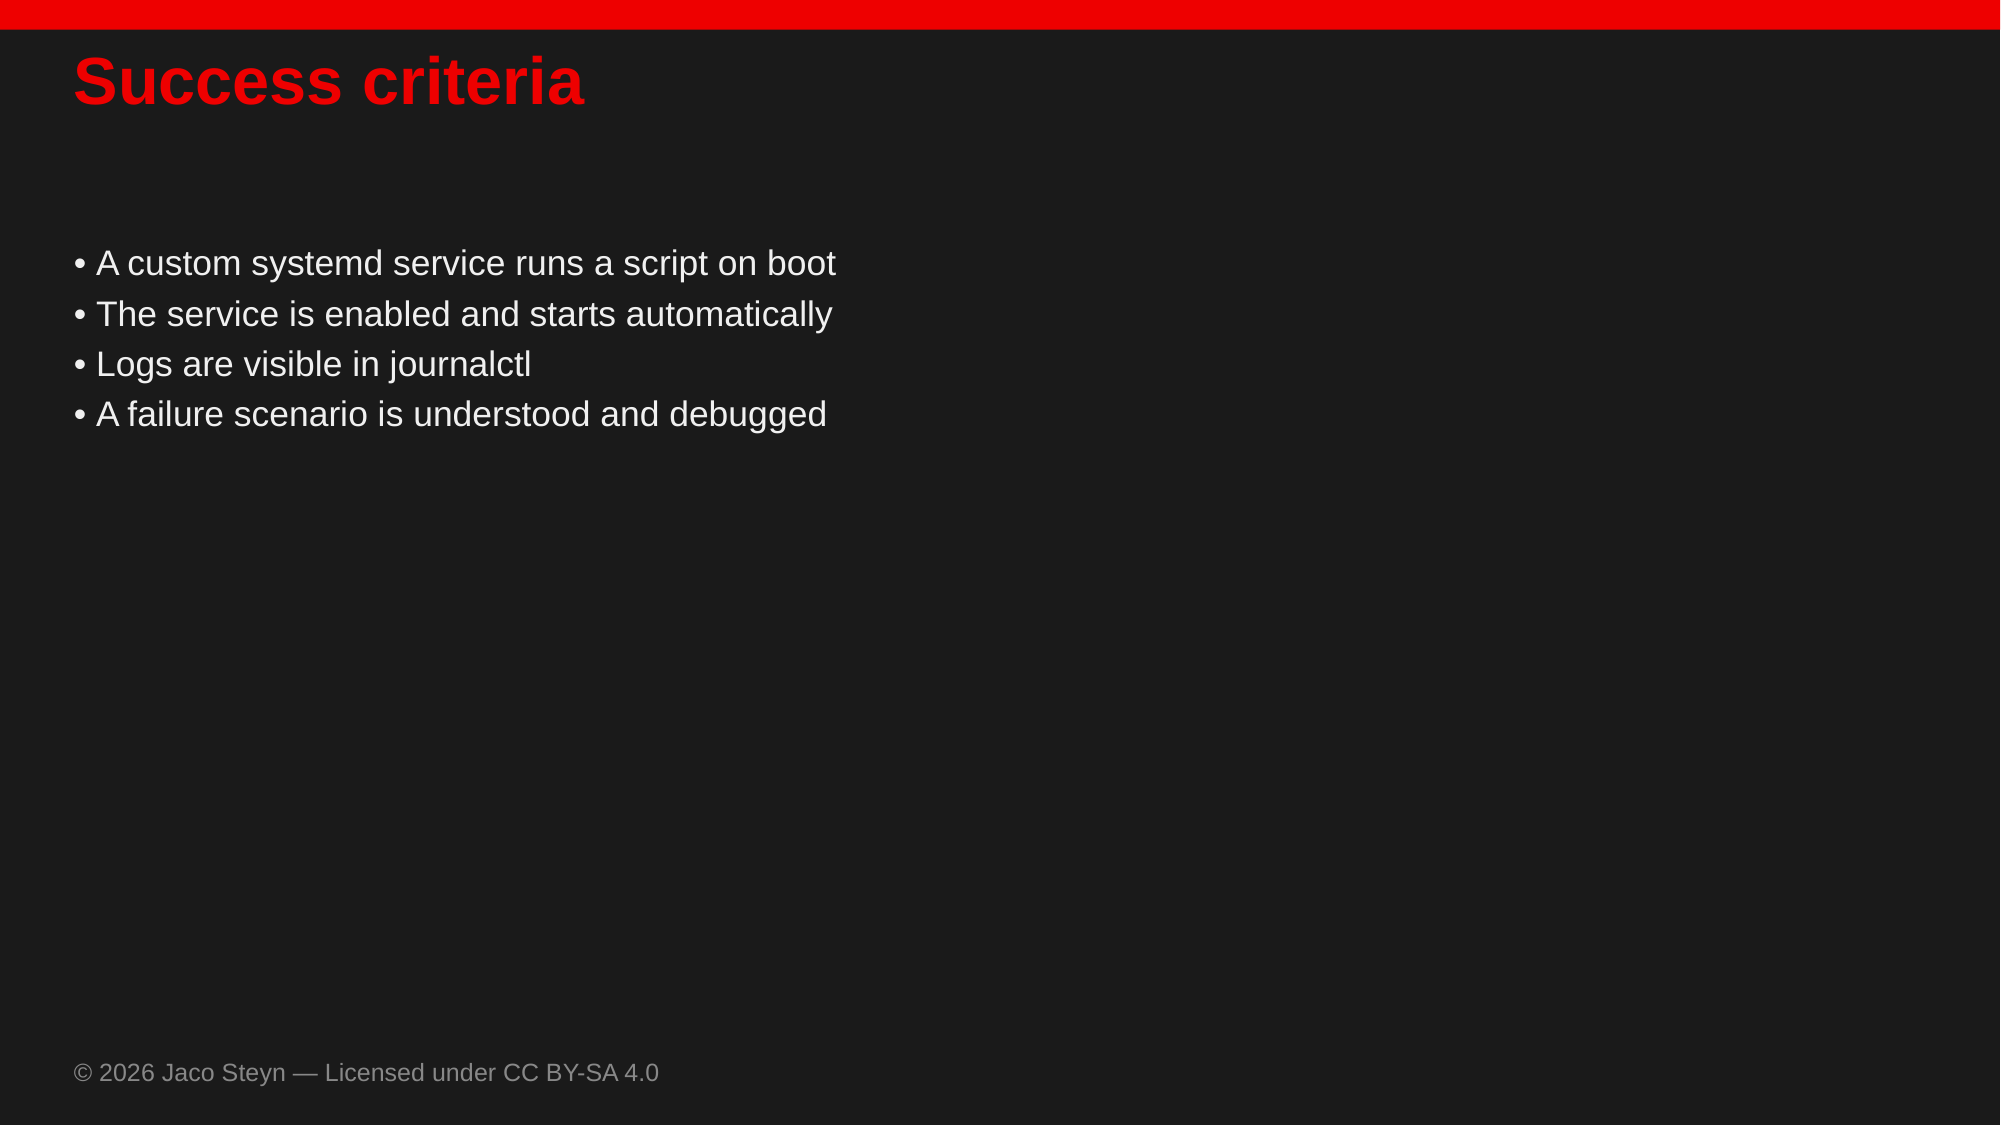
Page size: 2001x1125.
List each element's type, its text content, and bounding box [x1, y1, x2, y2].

text_box [0, 0, 2001, 30]
text_box © 2026 Jaco Steyn — Licensed under CC BY-SA 4.0 [59, 1051, 1942, 1093]
text_box Success criteria [59, 36, 1942, 208]
text_box • A custom systemd service runs a script on boot • The service is enabled and starts automatically • Logs are visible in journalctl • A failure scenario is understood and debugged [59, 236, 1942, 1037]
